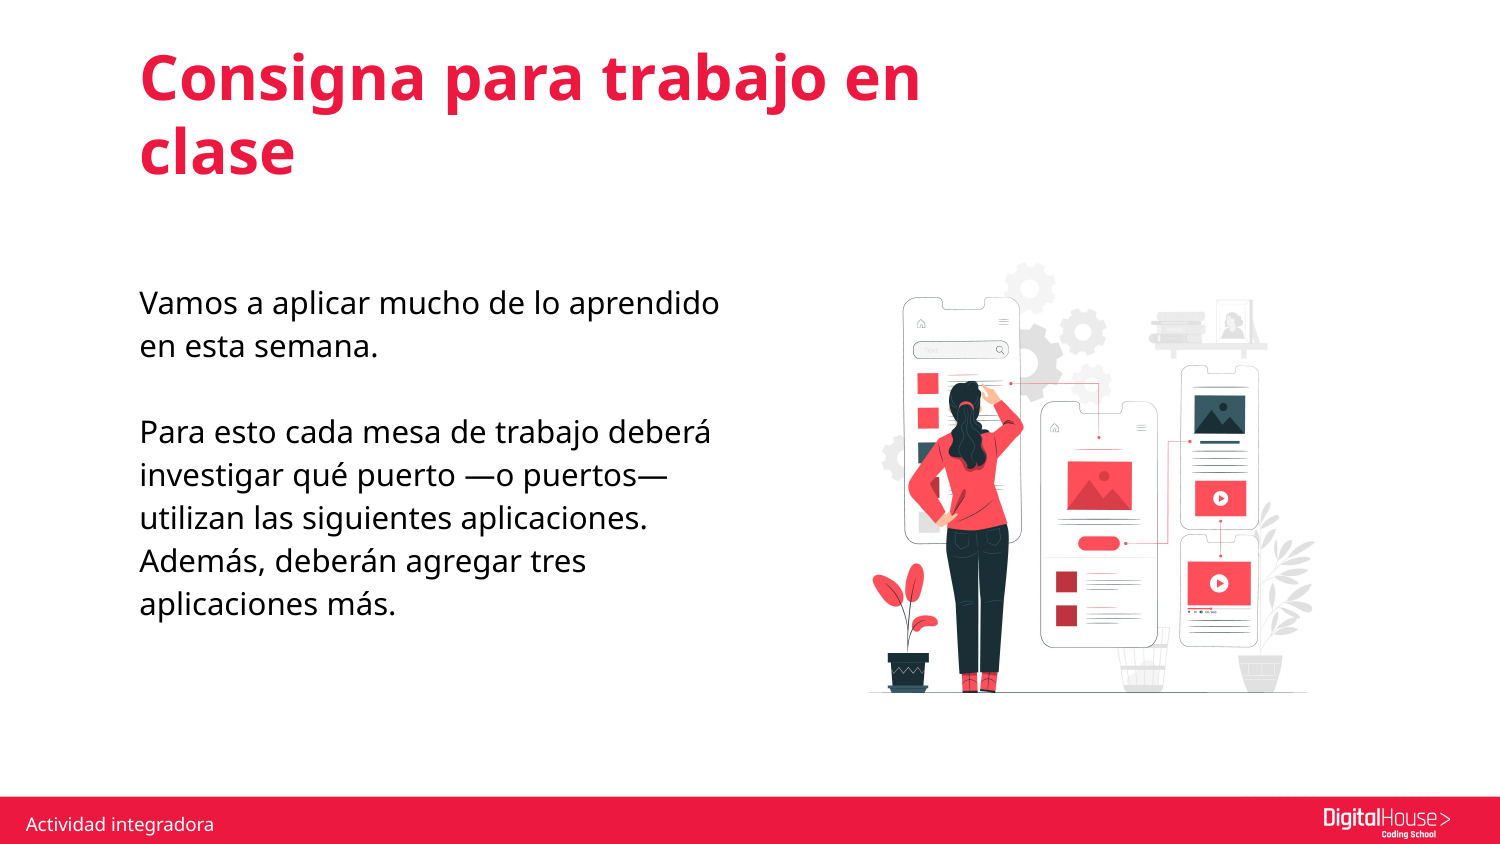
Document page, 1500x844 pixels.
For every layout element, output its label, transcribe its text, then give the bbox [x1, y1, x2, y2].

text_box Consigna para trabajo en clase [124, 99, 1019, 203]
picture [843, 236, 1332, 725]
picture [1324, 808, 1450, 839]
text_box Vamos a aplicar mucho de lo aprendido en esta semana. Para esto cada mesa de trabajo deberá investigar qué puerto —o puertos— utilizan las siguientes aplicaciones. Además, deberán agregar tres aplicaciones más. [124, 217, 770, 760]
